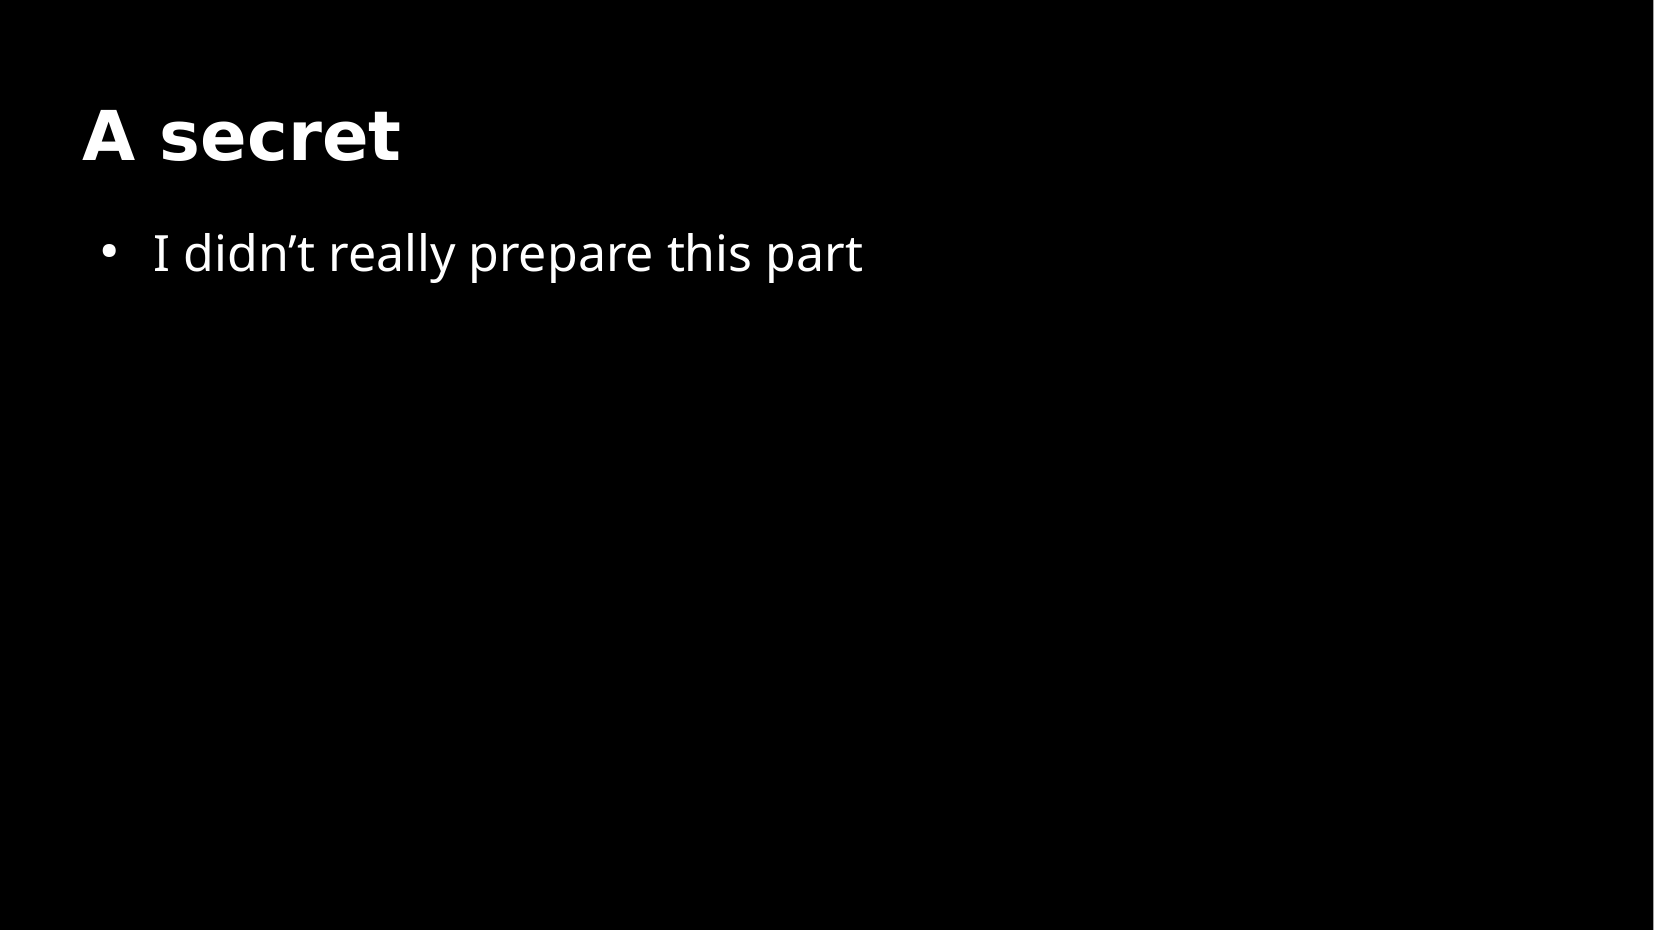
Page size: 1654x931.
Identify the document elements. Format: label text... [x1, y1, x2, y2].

title A secret [82, 59, 1571, 215]
list I didn’t really prepare this part [82, 217, 1571, 758]
